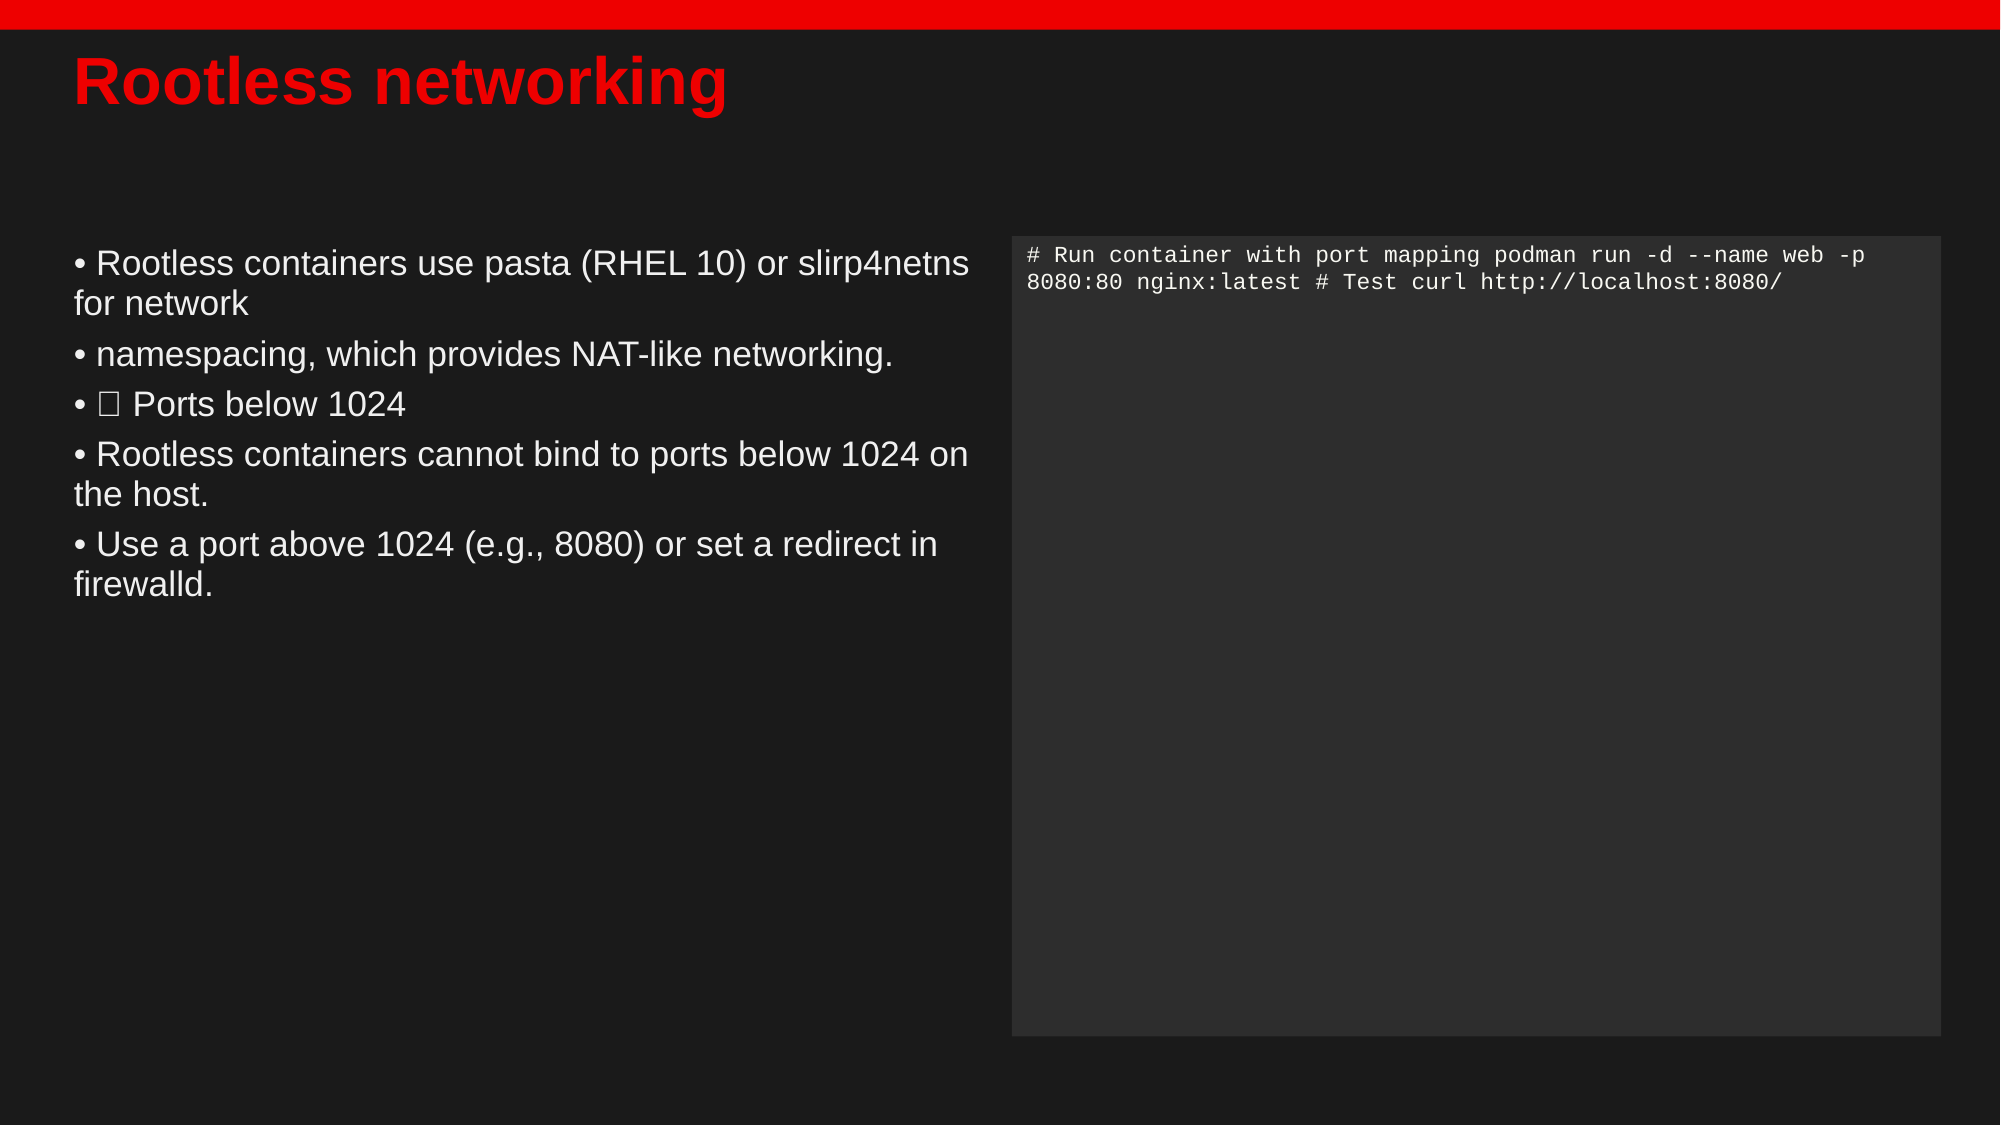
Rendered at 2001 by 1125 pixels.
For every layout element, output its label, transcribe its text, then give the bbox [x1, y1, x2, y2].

text_box • Rootless containers use pasta (RHEL 10) or slirp4netns for network • namespacing, which provides NAT-like networking. • 📝 Ports below 1024 • Rootless containers cannot bind to ports below 1024 on the host. • Use a port above 1024 (e.g., 8080) or set a redirect in firewalld. [59, 236, 989, 1037]
text_box # Run container with port mapping podman run -d --name web -p 8080:80 nginx:latest # Test curl http://localhost:8080/ [1011, 236, 1942, 1037]
text_box [0, 0, 2001, 30]
text_box Rootless networking [59, 36, 1942, 208]
